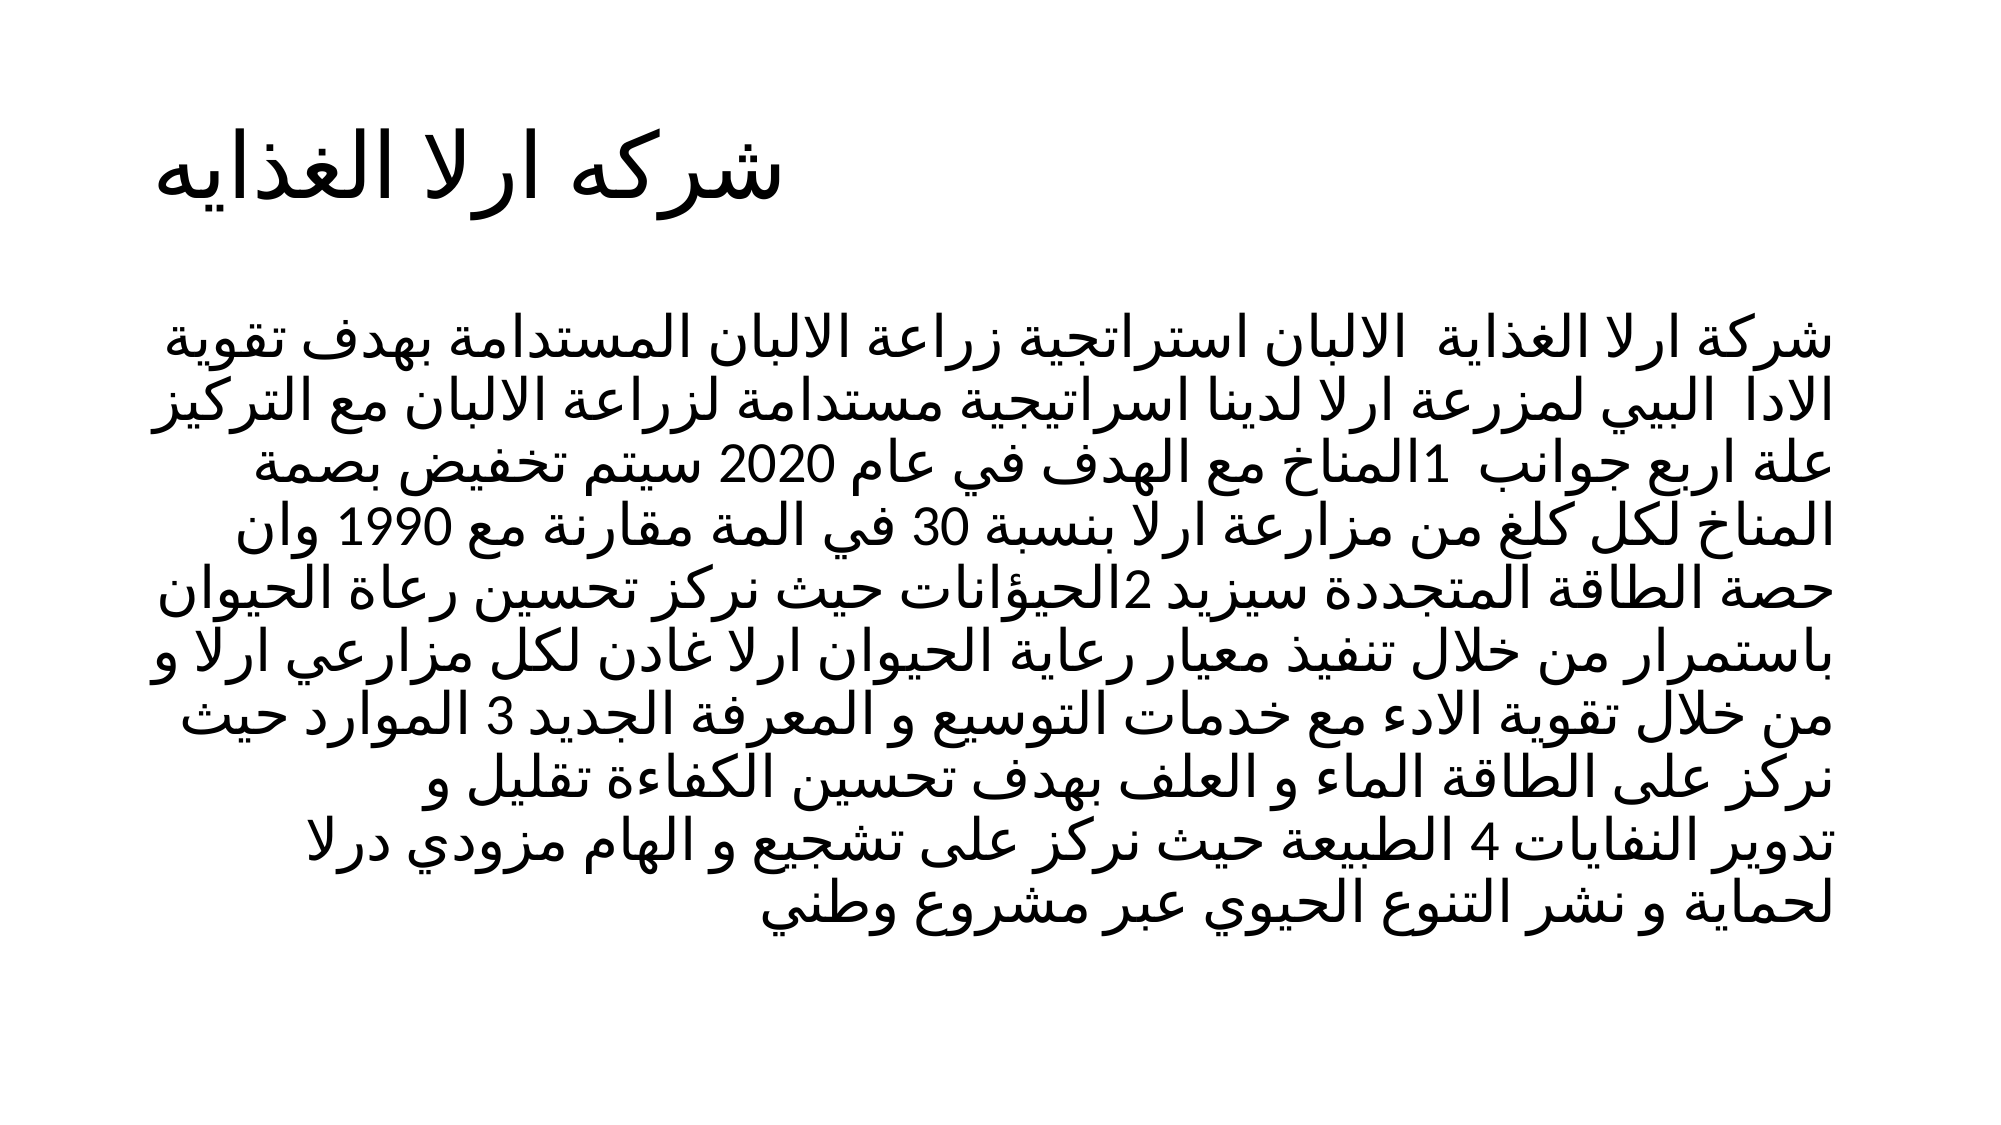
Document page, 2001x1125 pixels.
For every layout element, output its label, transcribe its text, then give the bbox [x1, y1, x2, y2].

list شركة ارلا الغذاية الالبان استراتجية زراعة الالبان المستدامة بهدف تقوية الادا البيي لمزرعة ارلا لدينا اسراتيجية مستدامة لزراعة الالبان مع التركيز علة اربع جوانب 1المناخ مع الهدف في عام 2020 سيتم تخفيض بصمة المناخ لكل كلغ من مزارعة ارلا بنسبة 30 في المة مقارنة مع 1990 وان حصة الطاقة المتجددة سيزيد 2الحيؤانات حيث نركز تحسين رعاة الحيوان باستمرار من خلال تنفيذ معيار رعاية الحيوان ارلا غادن لكل مزارعي ارلا و من خلال تقوية الادء مع خدمات التوسيع و المعرفة الجديد 3 الموارد حيث نركز على الطاقة الماء و العلف بهدف تحسين الكفاءة تقليل و تدوير النفايات 4 الطبيعة حيث نركز على تشجيع و الهام مزودي درلا لحماية و نشر التنوع الحيوي عبر مشروع وطني [137, 299, 1863, 1014]
title شركه ارلا الغذايه [137, 59, 1863, 278]
